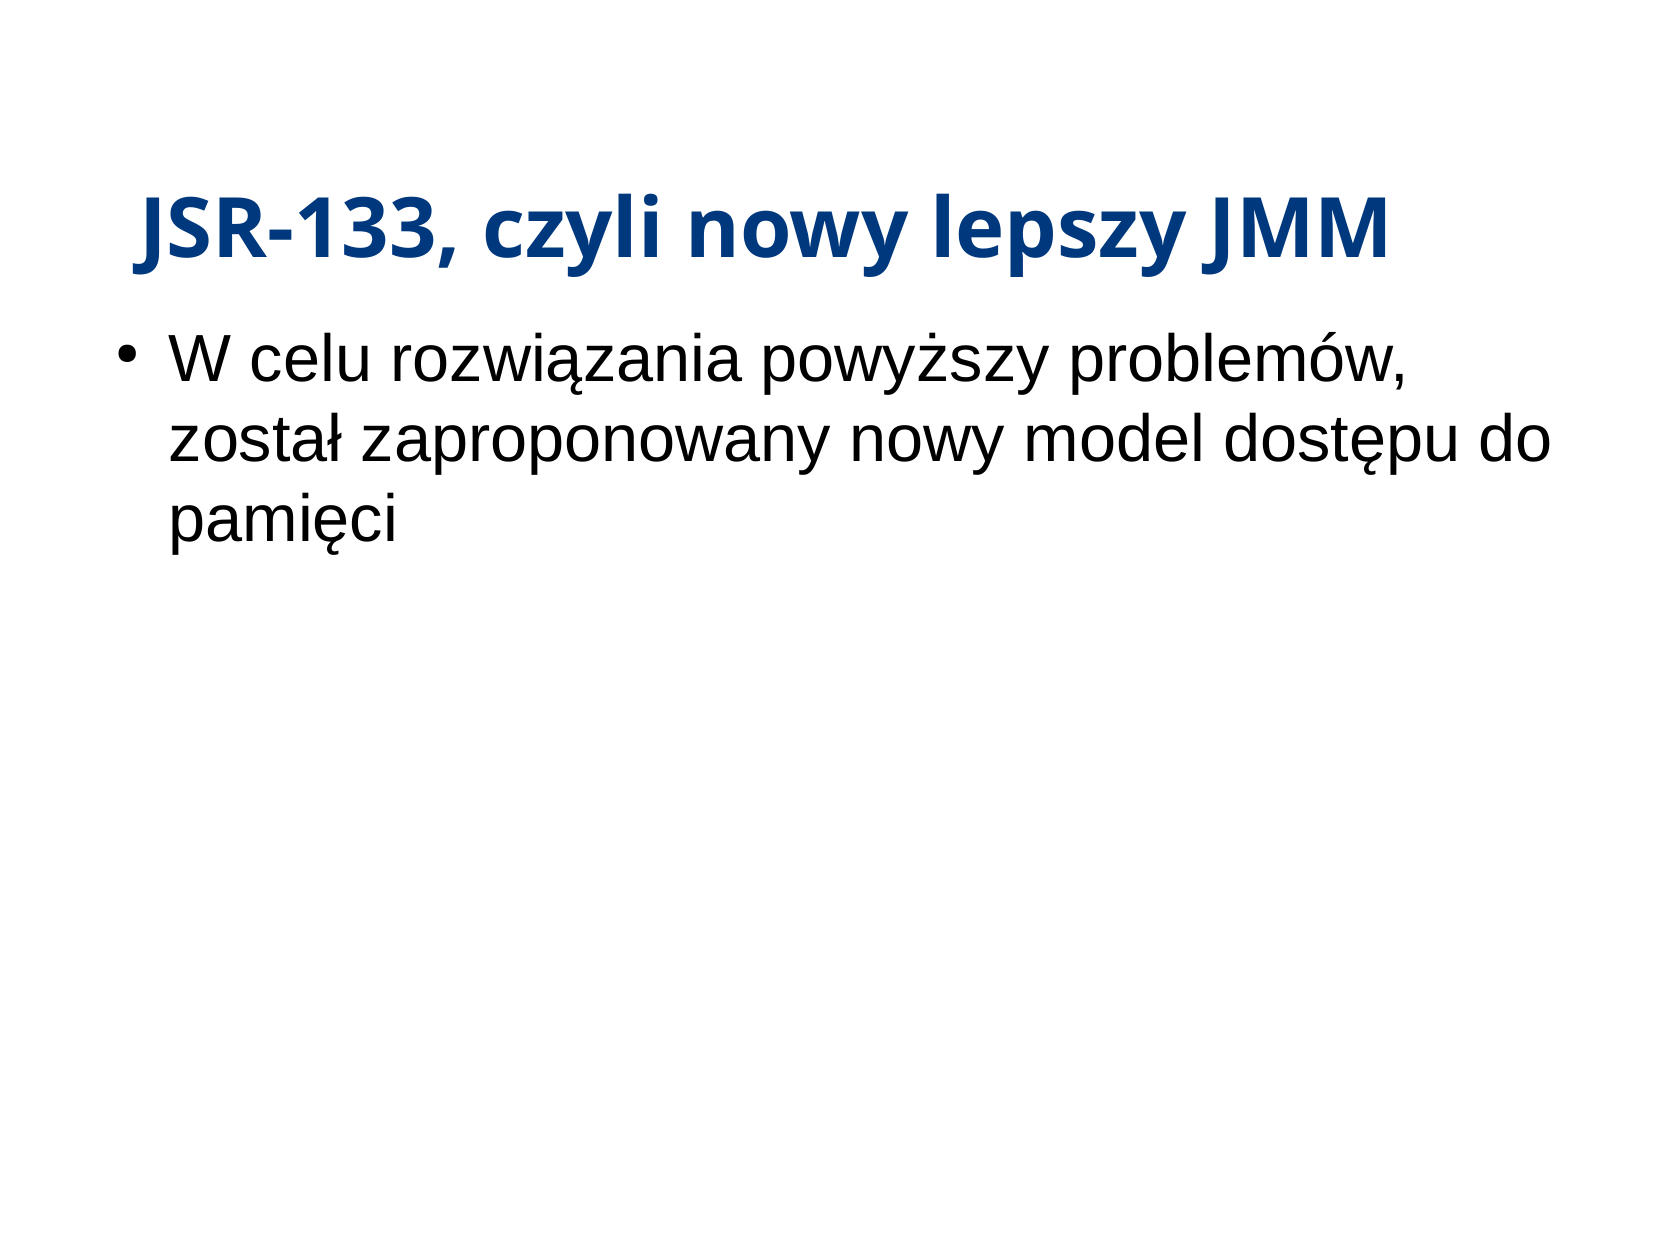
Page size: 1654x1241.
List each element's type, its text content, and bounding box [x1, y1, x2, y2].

list W celu rozwiązania powyższy problemów, został zaproponowany nowy model dostępu do pamięci [82, 299, 1571, 1176]
title JSR-133, czyli nowy lepszy JMM [82, 49, 1571, 290]
